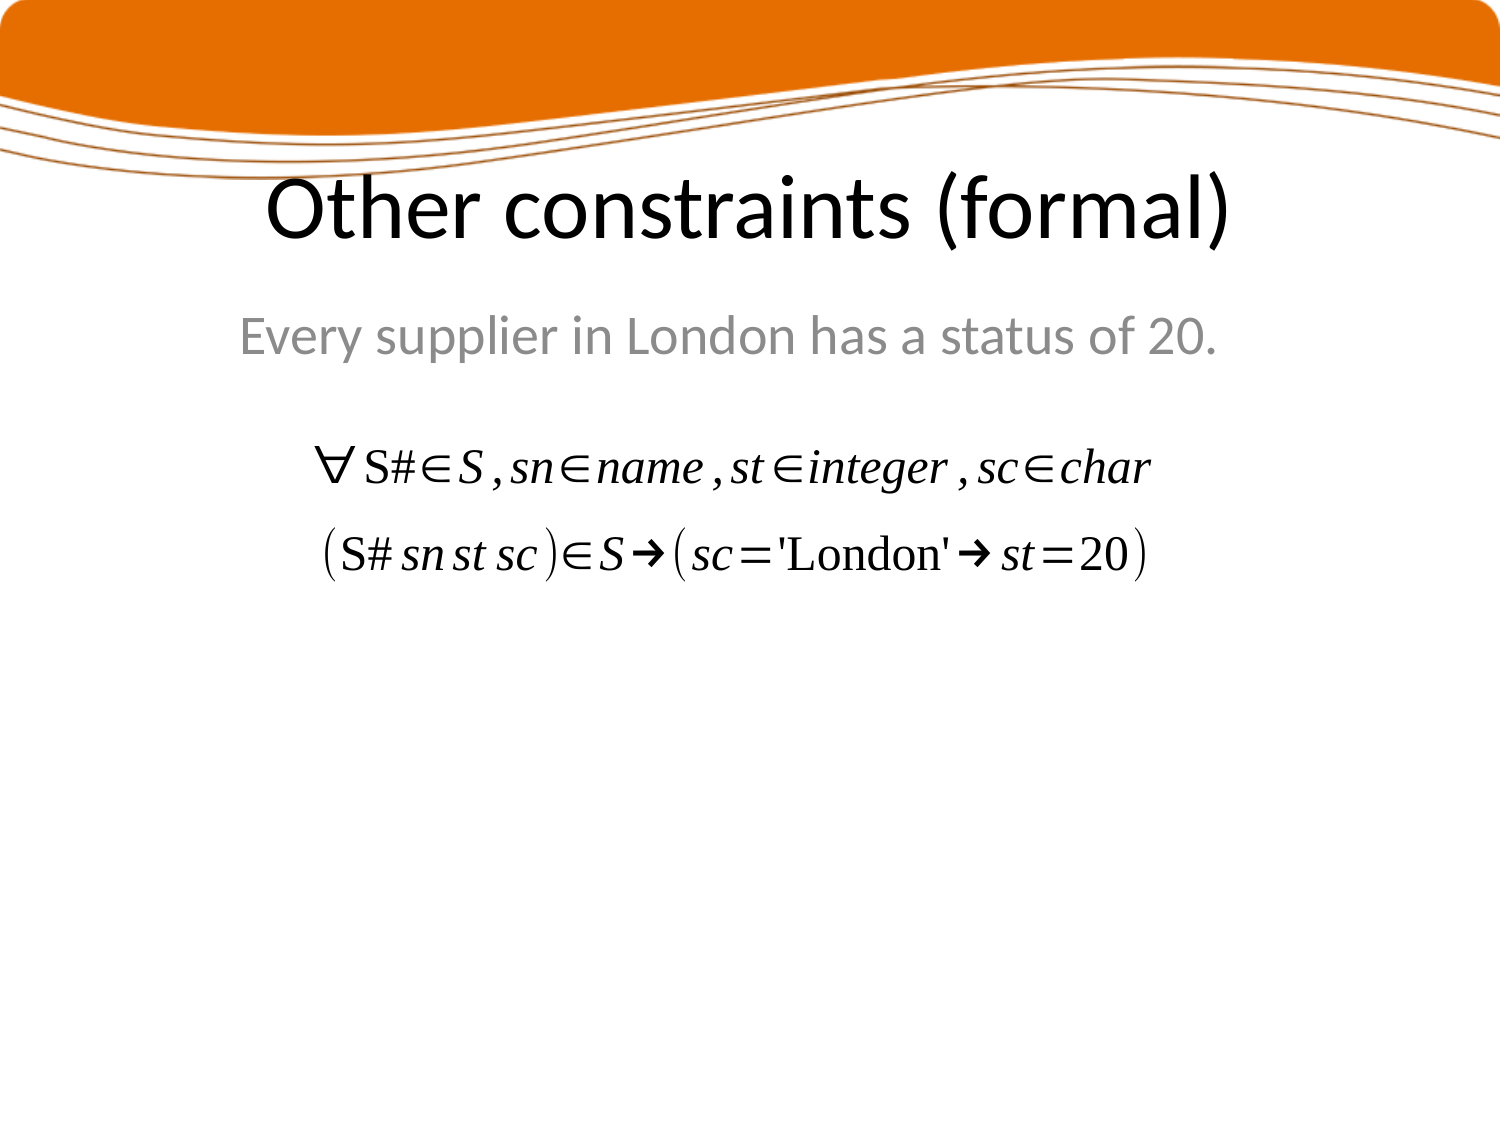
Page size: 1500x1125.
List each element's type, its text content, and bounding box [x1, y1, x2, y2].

text_box Every supplier in London has a status of 20. [225, 290, 1275, 421]
chart [315, 525, 1156, 586]
picture [0, 0, 1500, 180]
text_box Other constraints (formal) [75, 125, 1425, 279]
chart [305, 440, 1161, 496]
